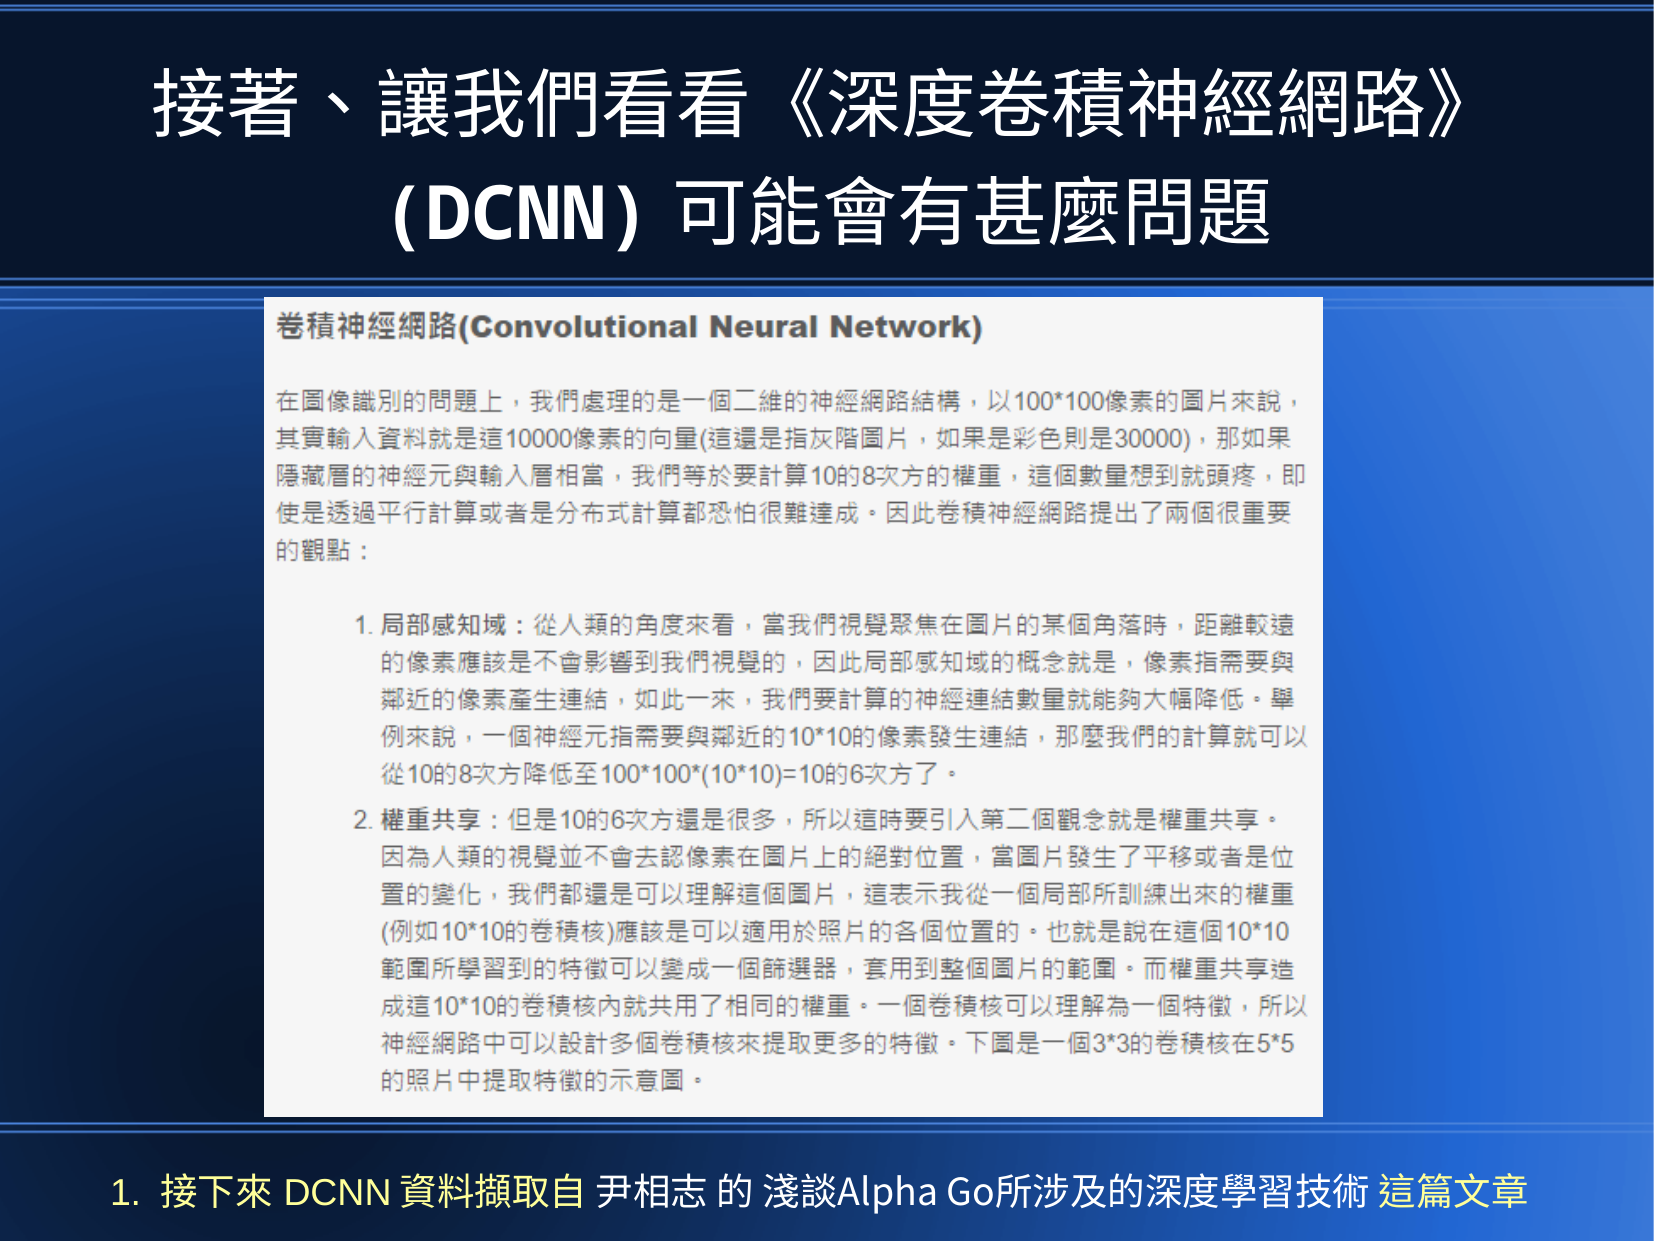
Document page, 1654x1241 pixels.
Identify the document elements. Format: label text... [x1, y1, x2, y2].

picture [0, 0, 1654, 1241]
title 接著、讓我們看看《深度卷積神經網路》 (DCNN)可能會有甚麼問題 [82, 49, 1571, 257]
text_box 1. 接下來DCNN資料擷取自 尹相志 的 淺談Alpha Go所涉及的深度學習技術 這篇文章 [95, 1154, 1553, 1217]
